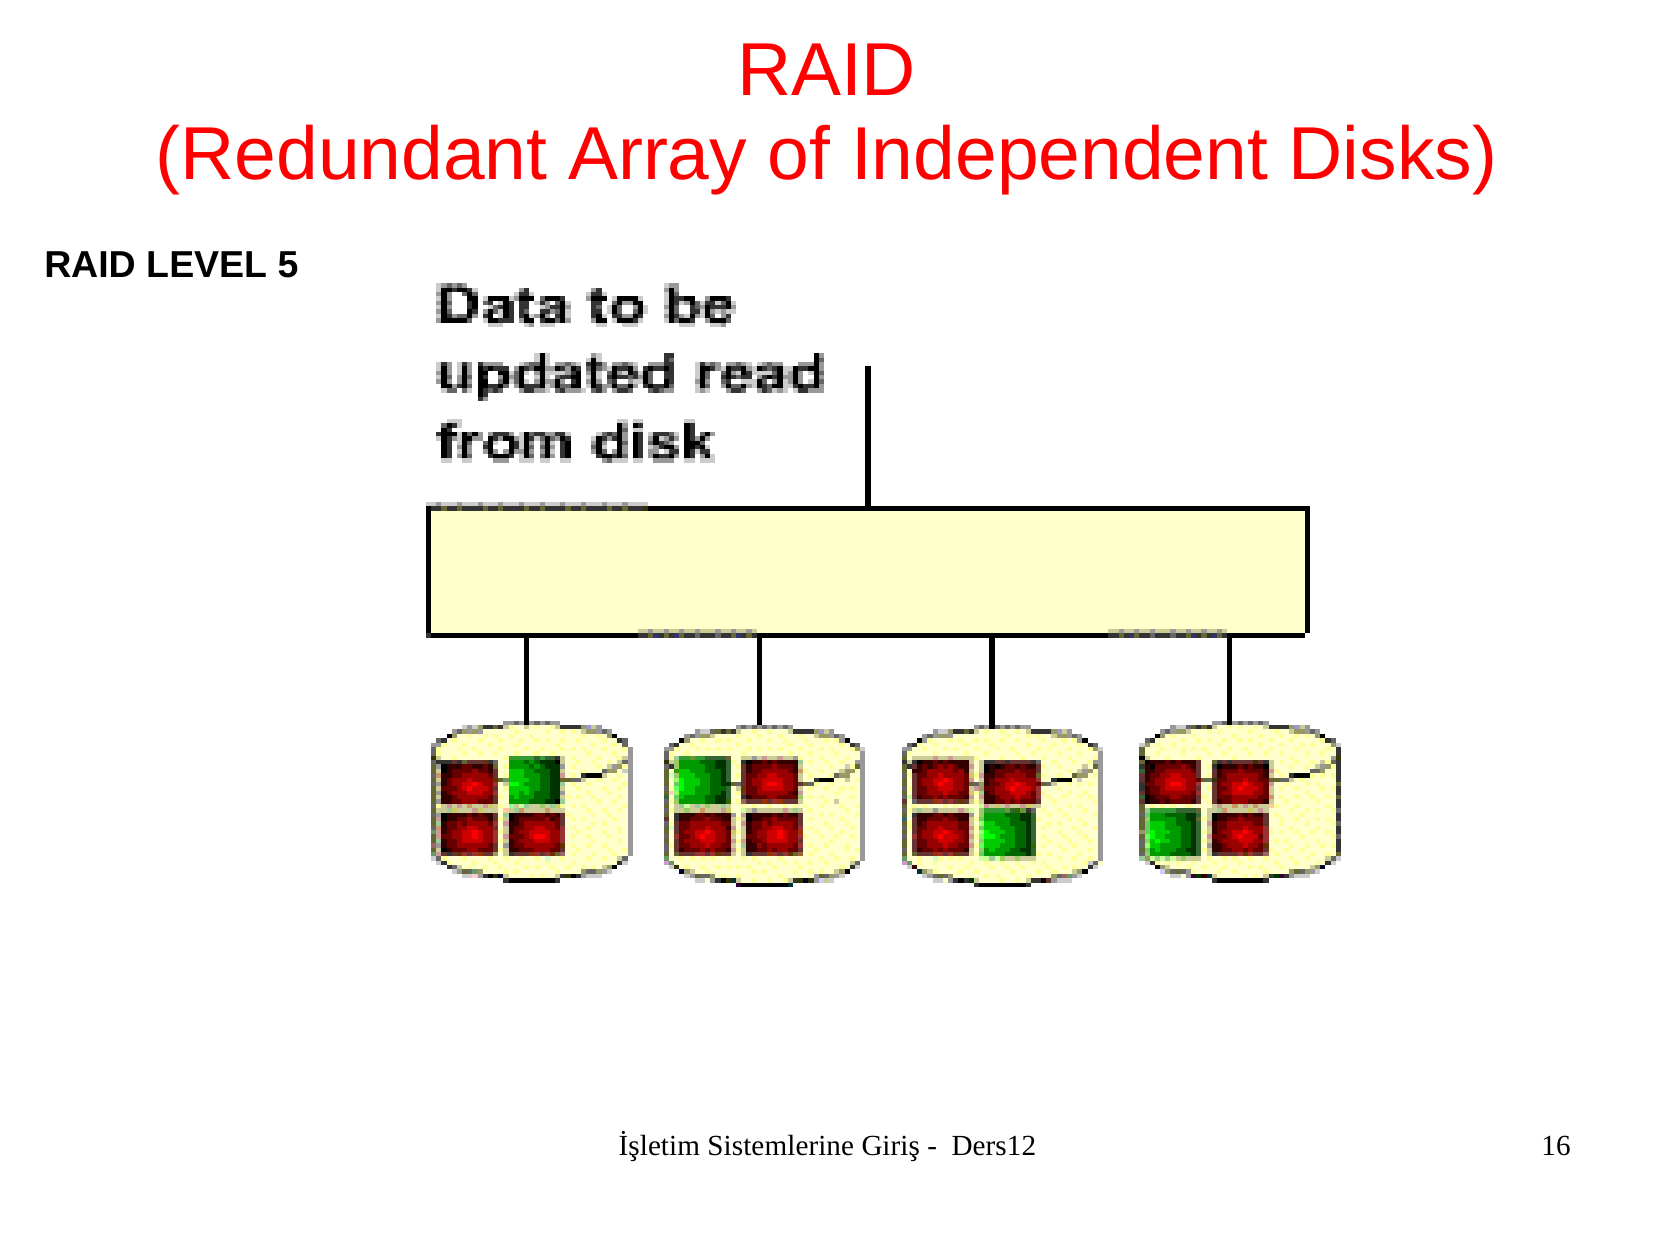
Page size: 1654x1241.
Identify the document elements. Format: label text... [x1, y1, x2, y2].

text_box RAID LEVEL 5 [29, 236, 325, 295]
picture [354, 218, 1388, 1093]
title RAID (Redundant Array of Independent Disks) [82, 15, 1571, 208]
